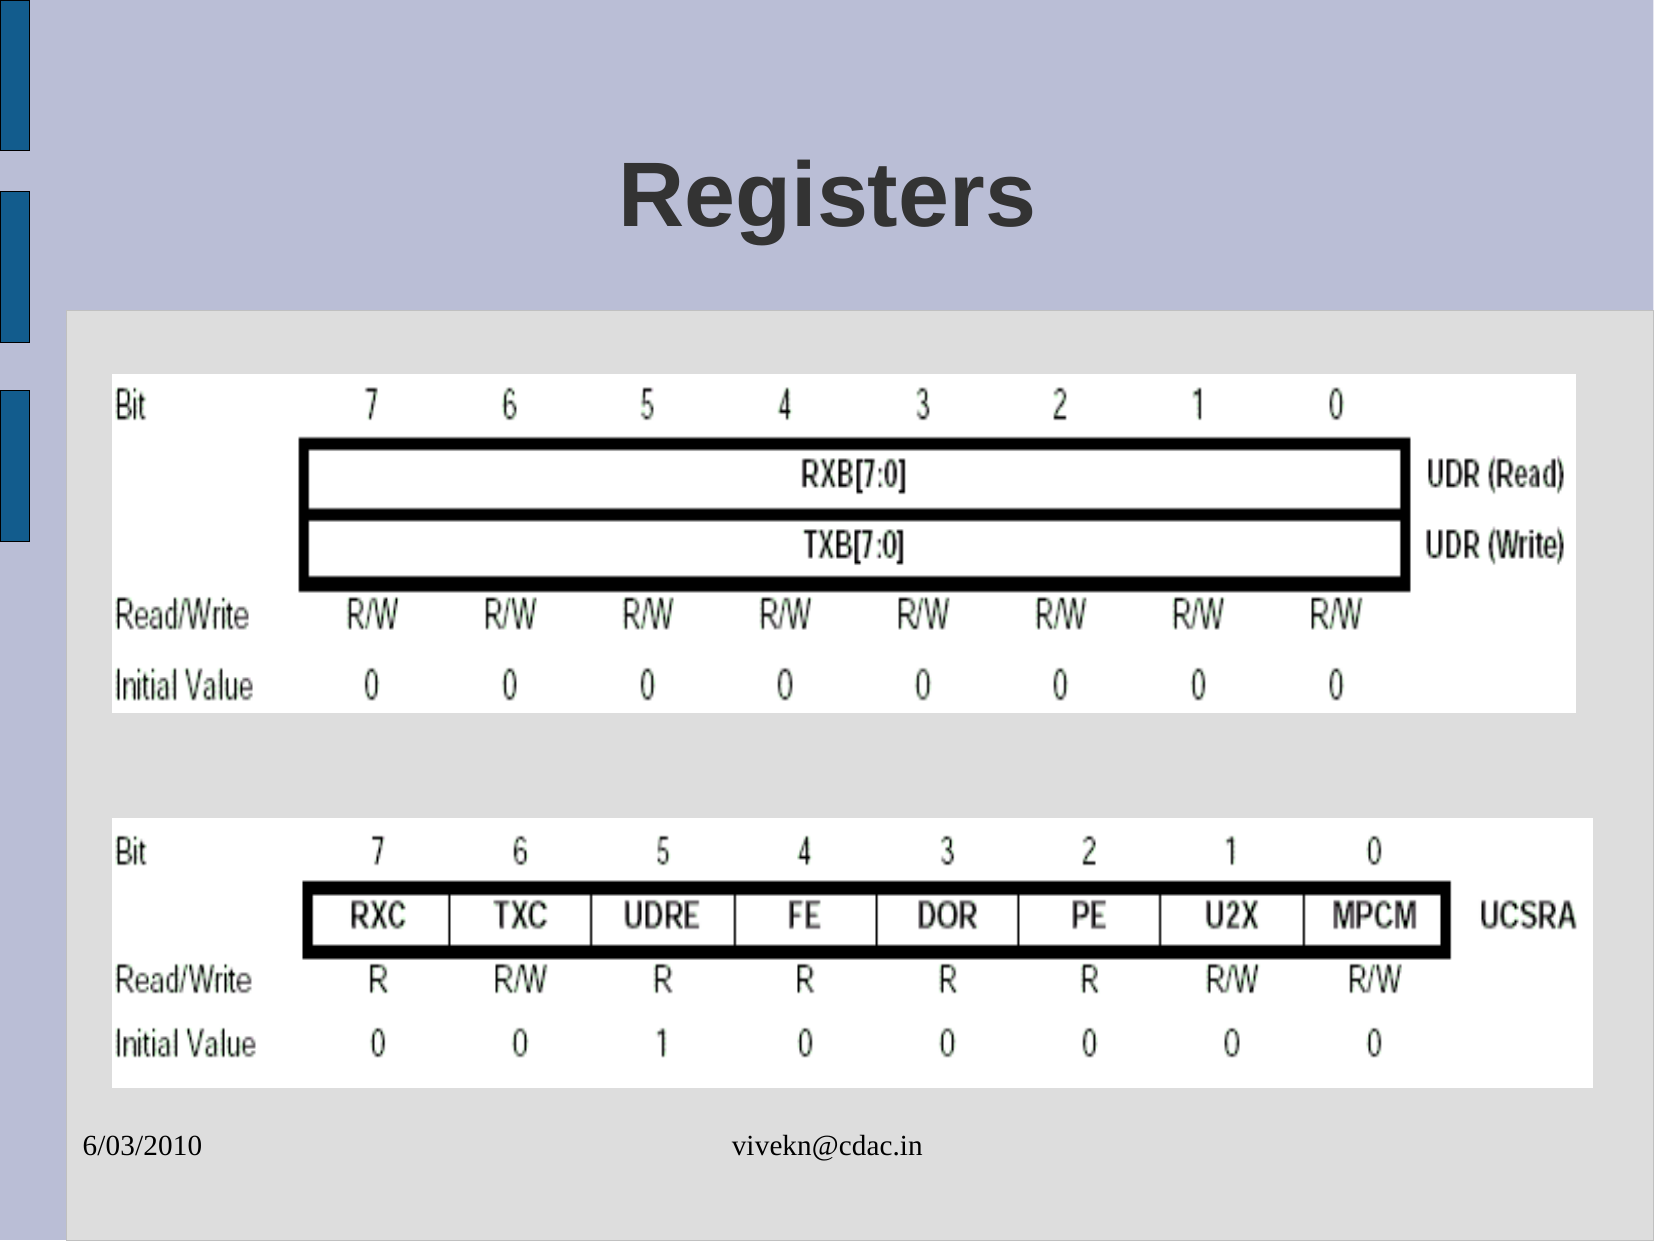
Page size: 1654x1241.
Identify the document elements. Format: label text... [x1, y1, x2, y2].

picture [112, 818, 1593, 1088]
picture [112, 374, 1576, 713]
title Registers [121, 91, 1534, 299]
